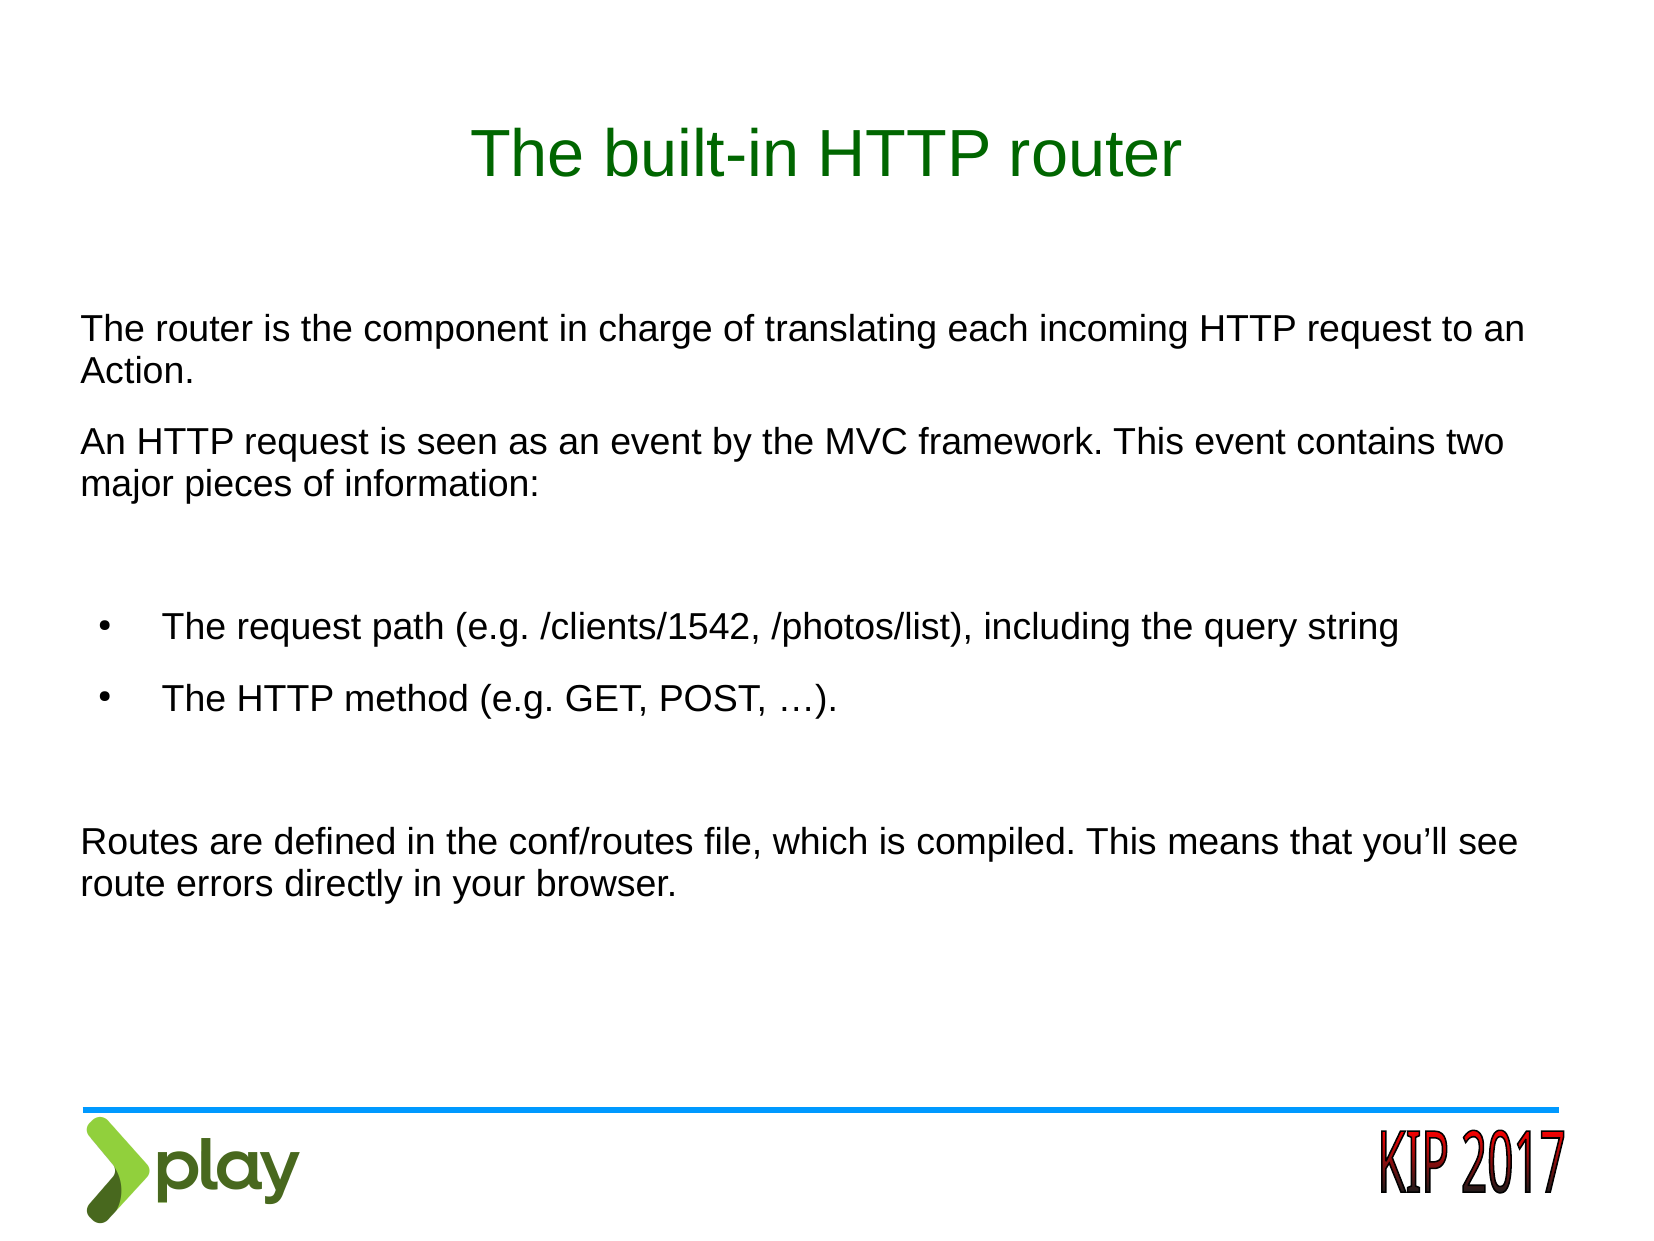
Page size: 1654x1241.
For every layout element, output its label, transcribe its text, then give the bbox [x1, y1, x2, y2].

picture [73, 1111, 308, 1229]
title The built-in HTTP router [82, 49, 1571, 257]
list The router is the component in charge of translating each incoming HTTP request to an Action. An HTTP request is seen as an event by the MVC framework. This event contains two major pieces of information: The request path (e.g. /clients/1542, /photos/list), including the query string The HTTP method (e.g. GET, POST, …). Routes are defined in the conf/routes file, which is compiled. This means that you’ll see route errors directly in your browser. [80, 307, 1536, 1027]
